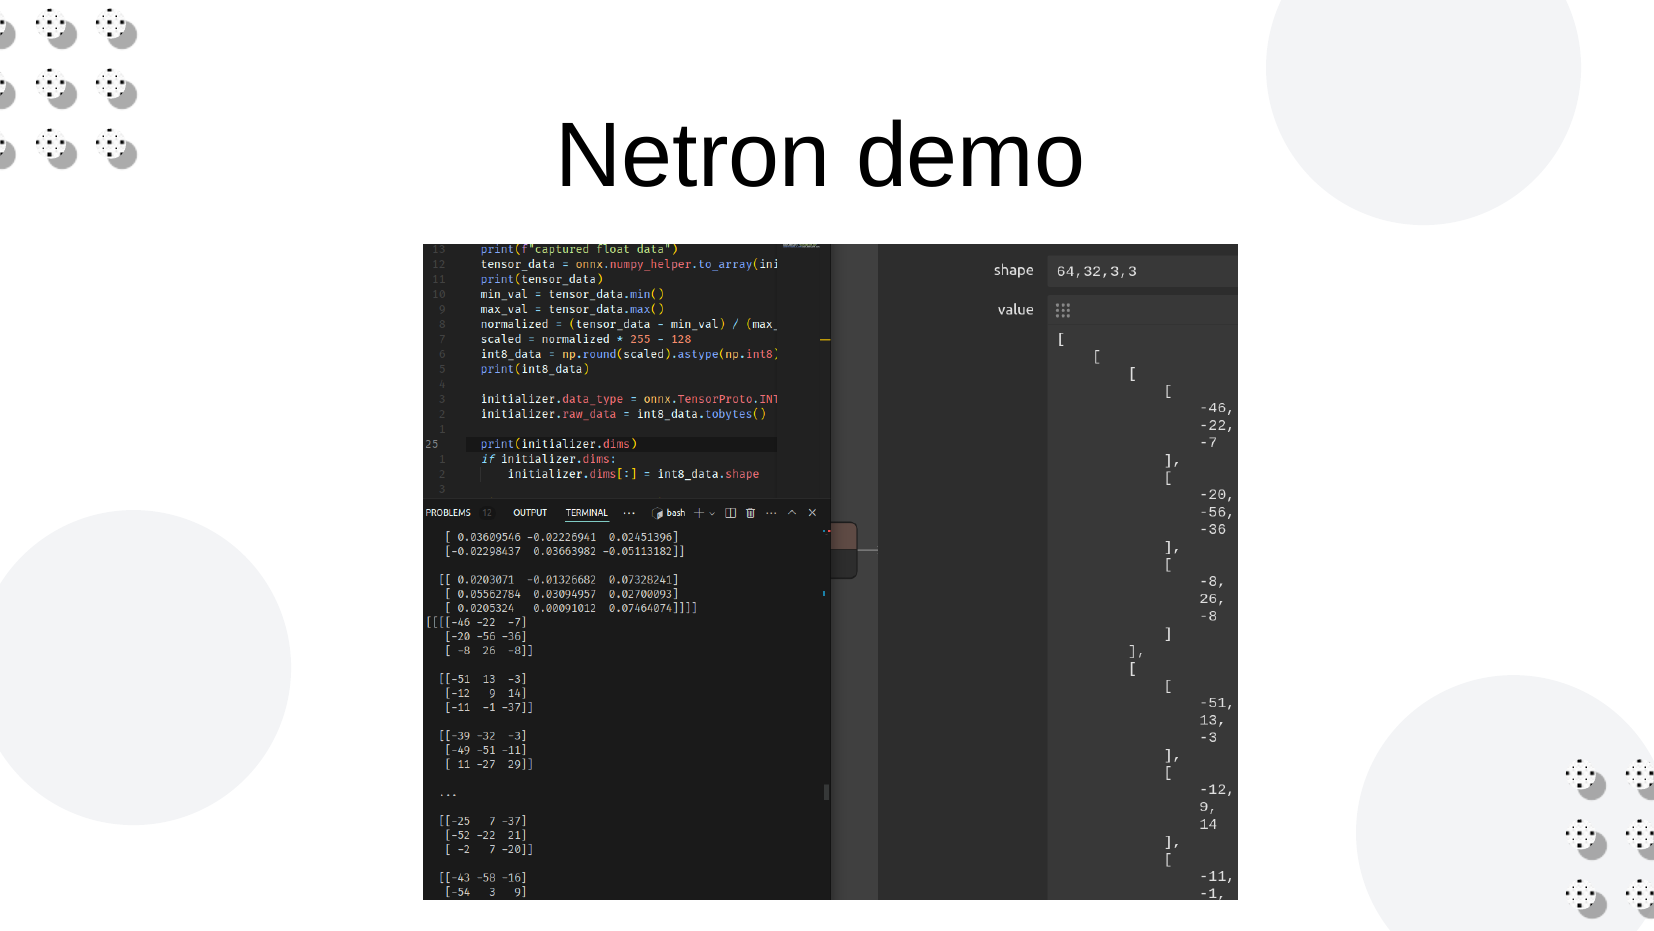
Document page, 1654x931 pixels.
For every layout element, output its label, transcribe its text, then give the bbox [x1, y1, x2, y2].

picture [1625, 819, 1654, 850]
picture [95, 8, 126, 39]
picture [35, 8, 66, 39]
picture [35, 128, 67, 159]
picture [0, 131, 7, 156]
picture [1565, 879, 1596, 910]
picture [0, 71, 6, 96]
picture [1565, 759, 1596, 790]
title Netron demo [76, 76, 1565, 233]
picture [1565, 819, 1596, 850]
picture [97, 68, 124, 76]
picture [0, 11, 6, 36]
picture [1625, 759, 1654, 790]
picture [35, 68, 66, 99]
picture [1625, 879, 1654, 910]
picture [423, 244, 1238, 901]
